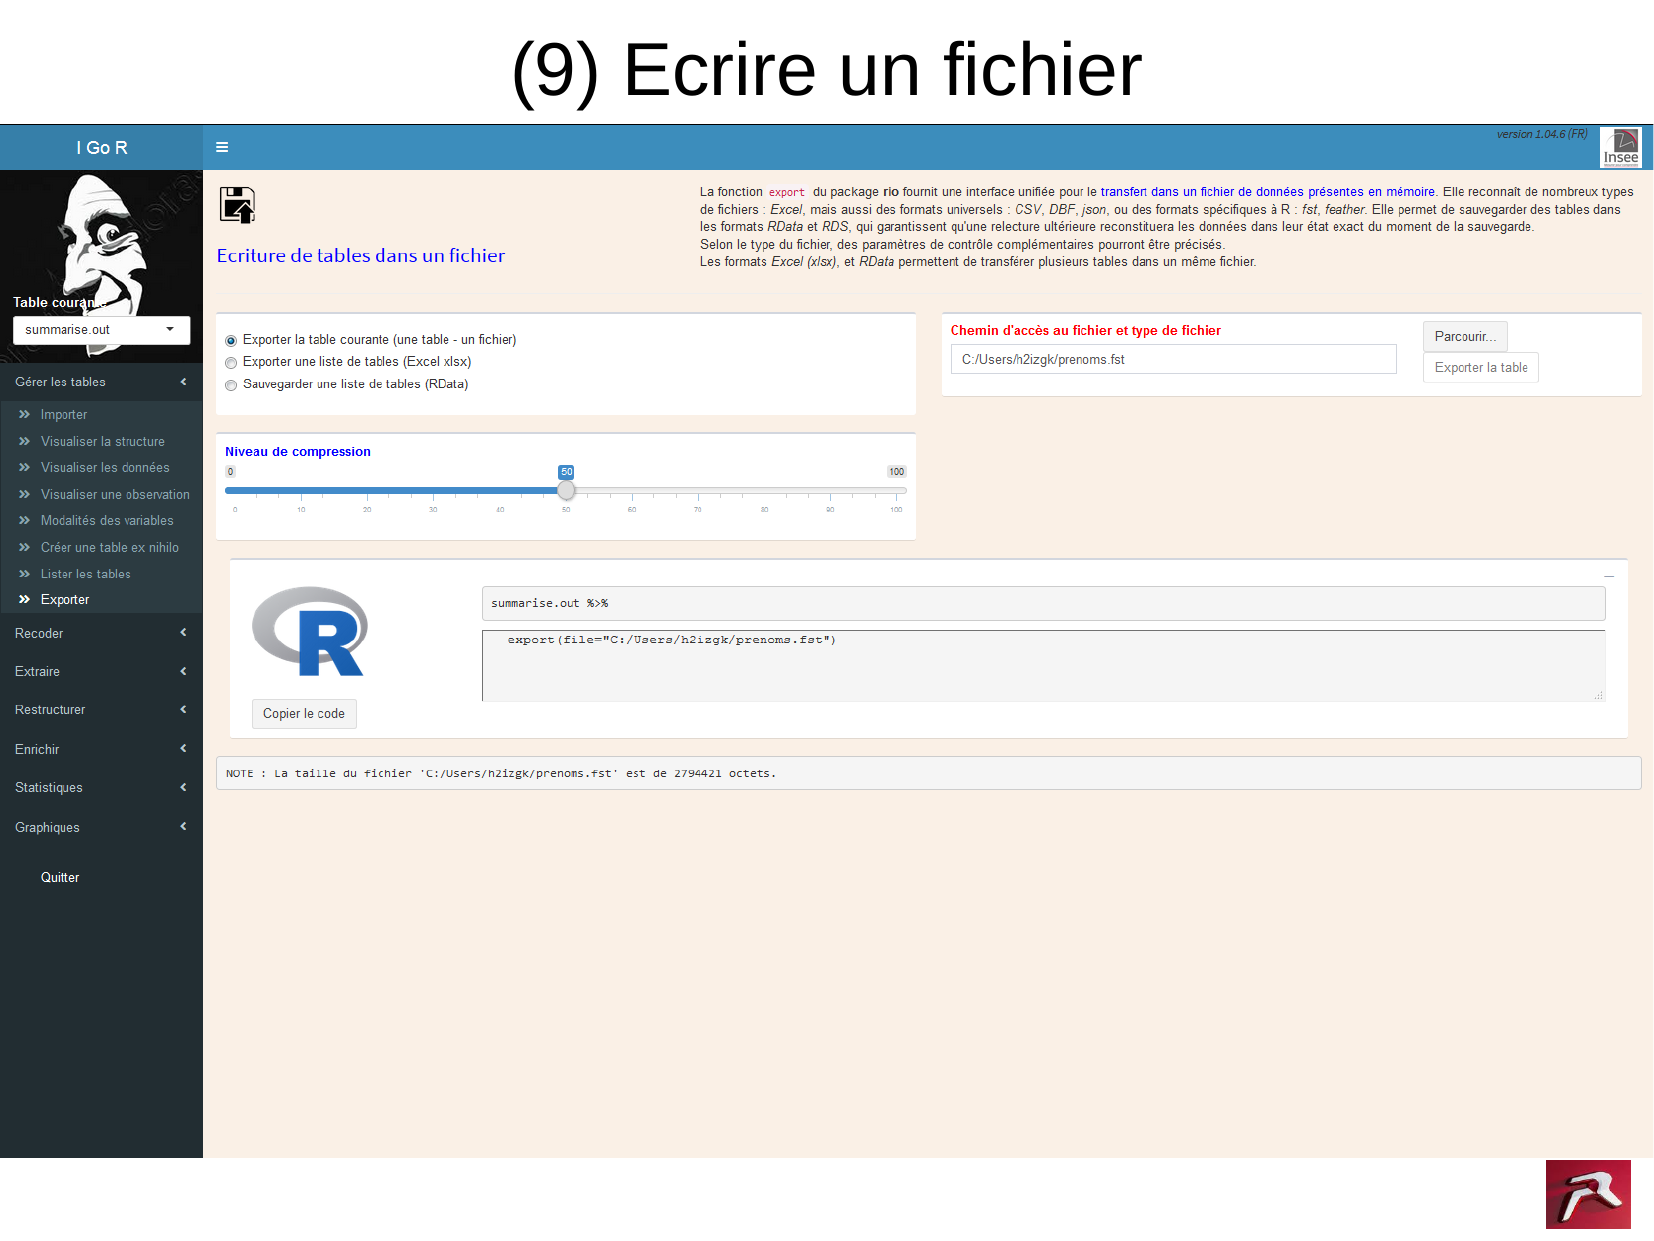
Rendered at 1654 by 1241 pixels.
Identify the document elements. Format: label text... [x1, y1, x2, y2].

picture [0, 124, 1654, 1158]
title (9) Ecrire un fichier [82, 27, 1571, 112]
picture [1546, 1160, 1631, 1229]
